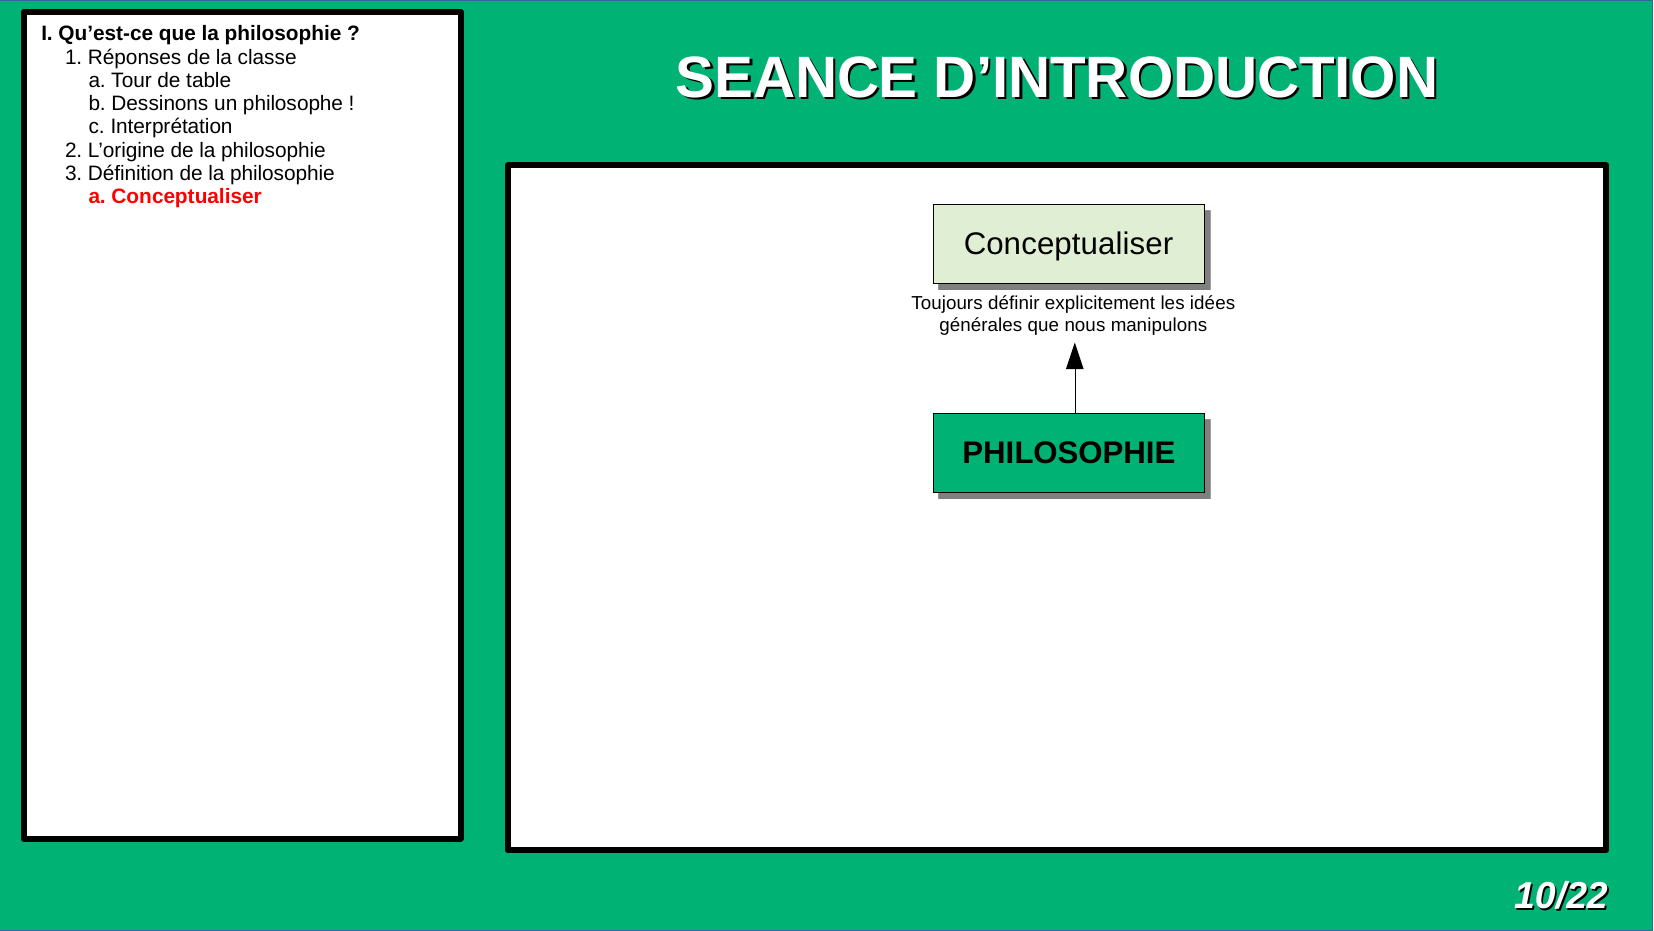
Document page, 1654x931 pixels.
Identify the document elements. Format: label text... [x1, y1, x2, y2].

text_box Conceptualiser [933, 204, 1205, 284]
text_box <numéro>/22 [1464, 867, 1623, 931]
text_box I. Qu’est-ce que la philosophie ? 1. Réponses de la classe a. Tour de table b. Dessinons un philosophe ! c. Interprétation 2. L’origine de la philosophie 3. Définition de la philosophie a. Conceptualiser [23, 11, 461, 839]
text_box PHILOSOPHIE [933, 413, 1205, 493]
text_box [0, 0, 1653, 931]
text_box Toujours définir explicitement les idées générales que nous manipulons [896, 285, 1323, 343]
text_box SEANCE D’INTRODUCTION [507, 0, 1607, 154]
